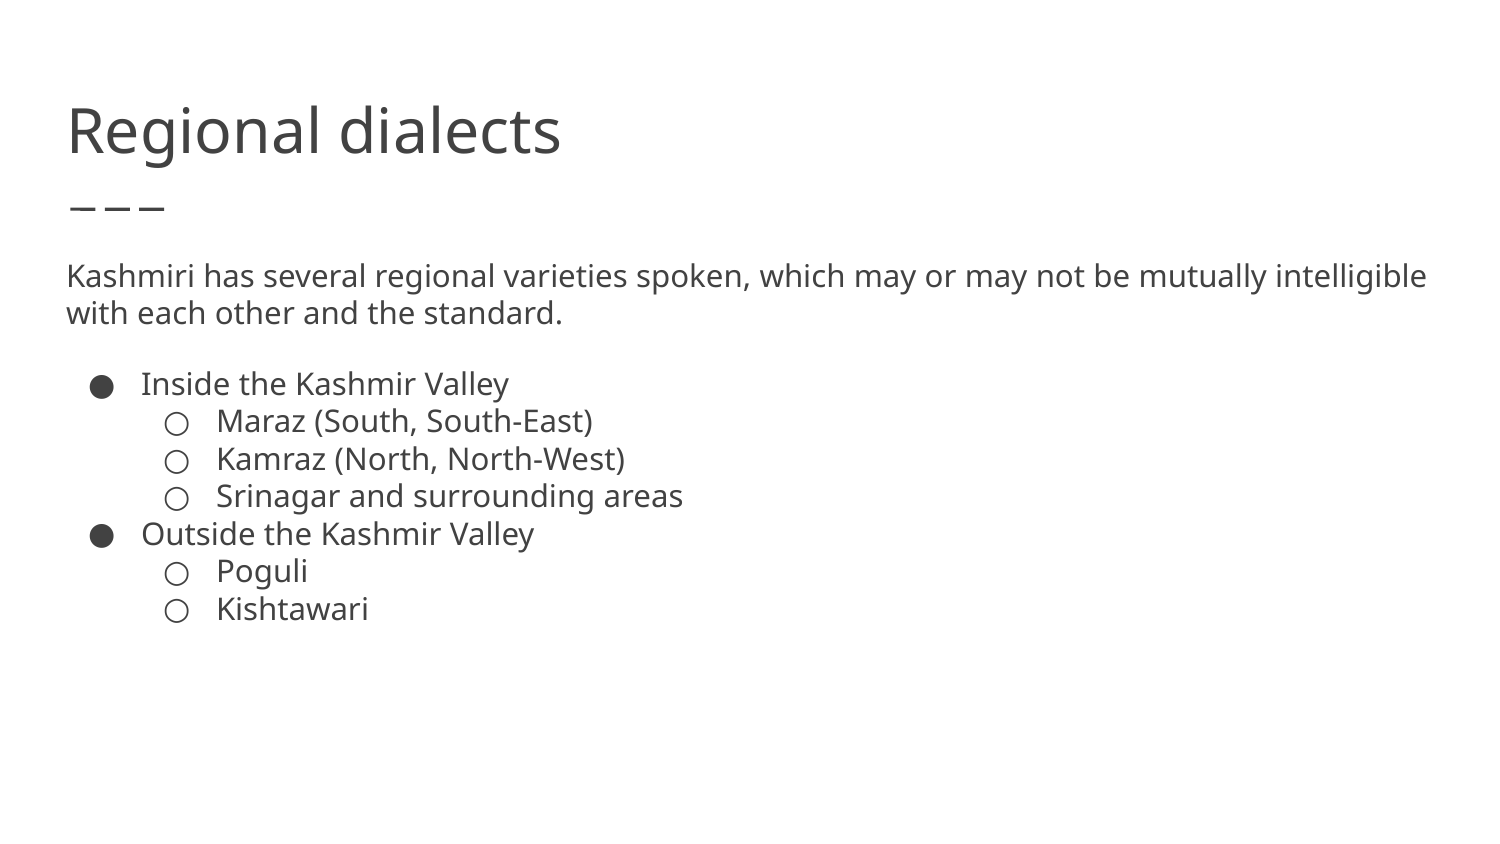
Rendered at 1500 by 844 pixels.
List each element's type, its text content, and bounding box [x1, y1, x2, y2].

title Regional dialects [51, 61, 1449, 182]
list Kashmiri has several regional varieties spoken, which may or may not be mutually intelligible with each other and the standard. Inside the Kashmir Valley Maraz (South, South-East) Kamraz (North, North-West) Srinagar and surrounding areas Outside the Kashmir Valley Poguli Kishtawari [51, 240, 1449, 750]
